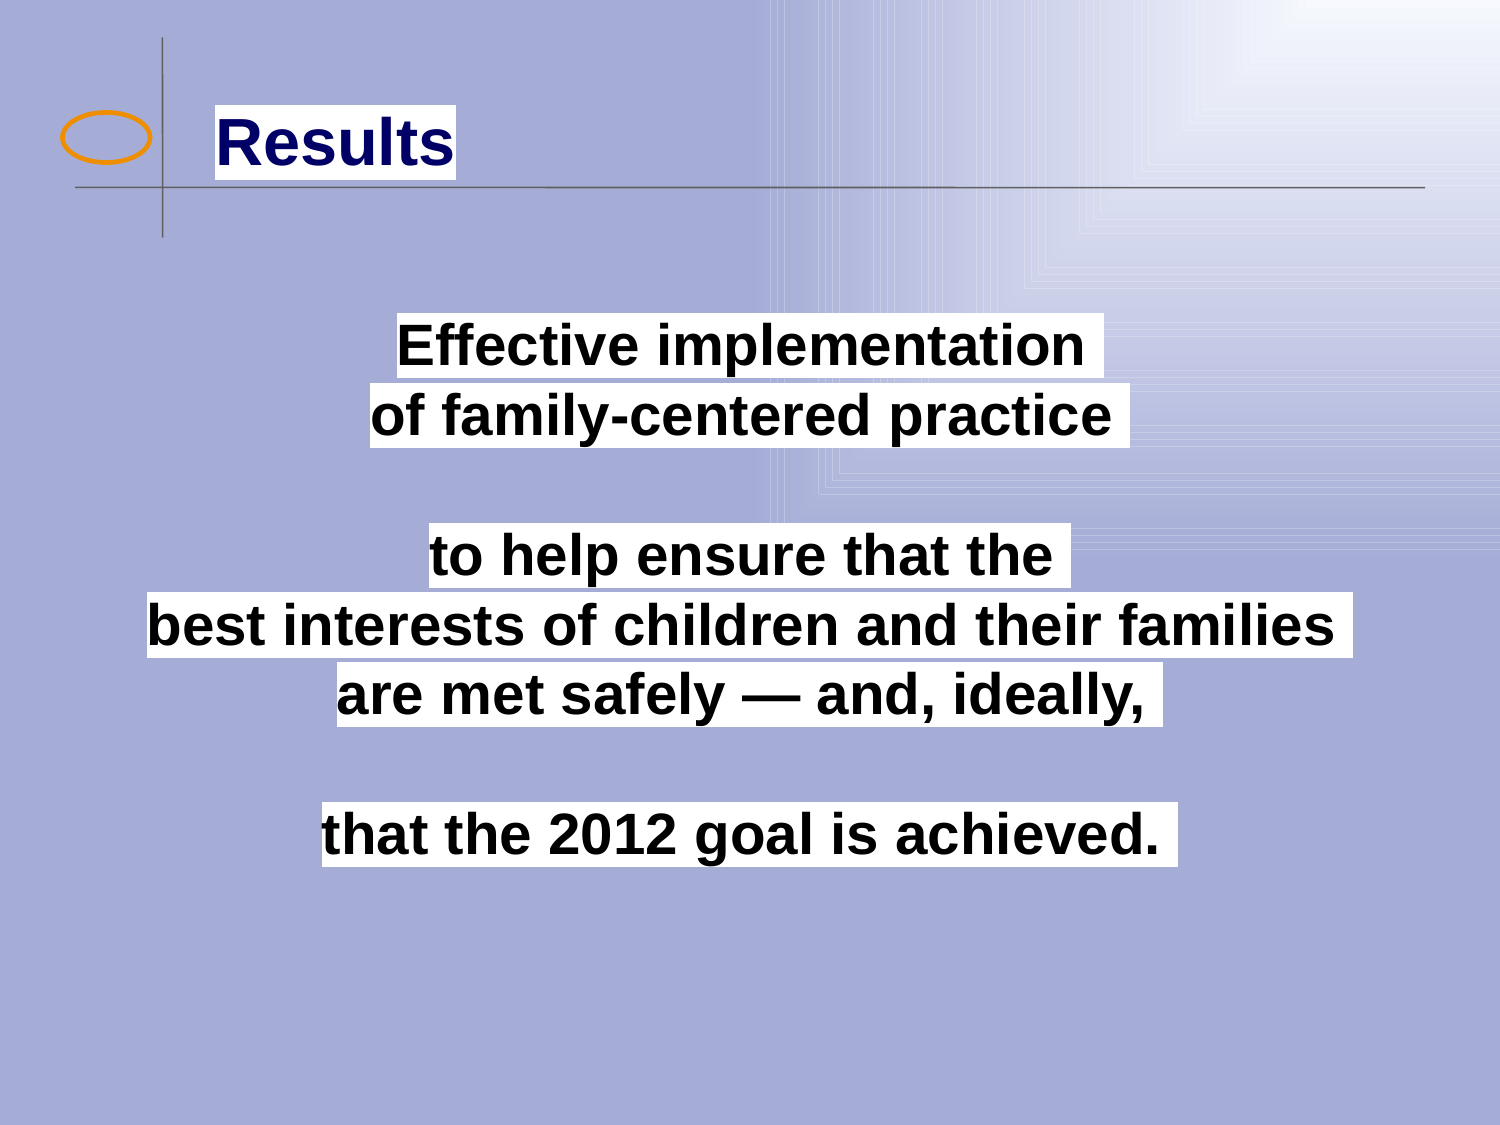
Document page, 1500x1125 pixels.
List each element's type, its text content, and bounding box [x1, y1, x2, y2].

list Effective implementation of family-centered practice to help ensure that the best interests of children and their families are met safely — and, ideally, that the 2012 goal is achieved. [75, 299, 1426, 1005]
title Results [200, 45, 1426, 233]
